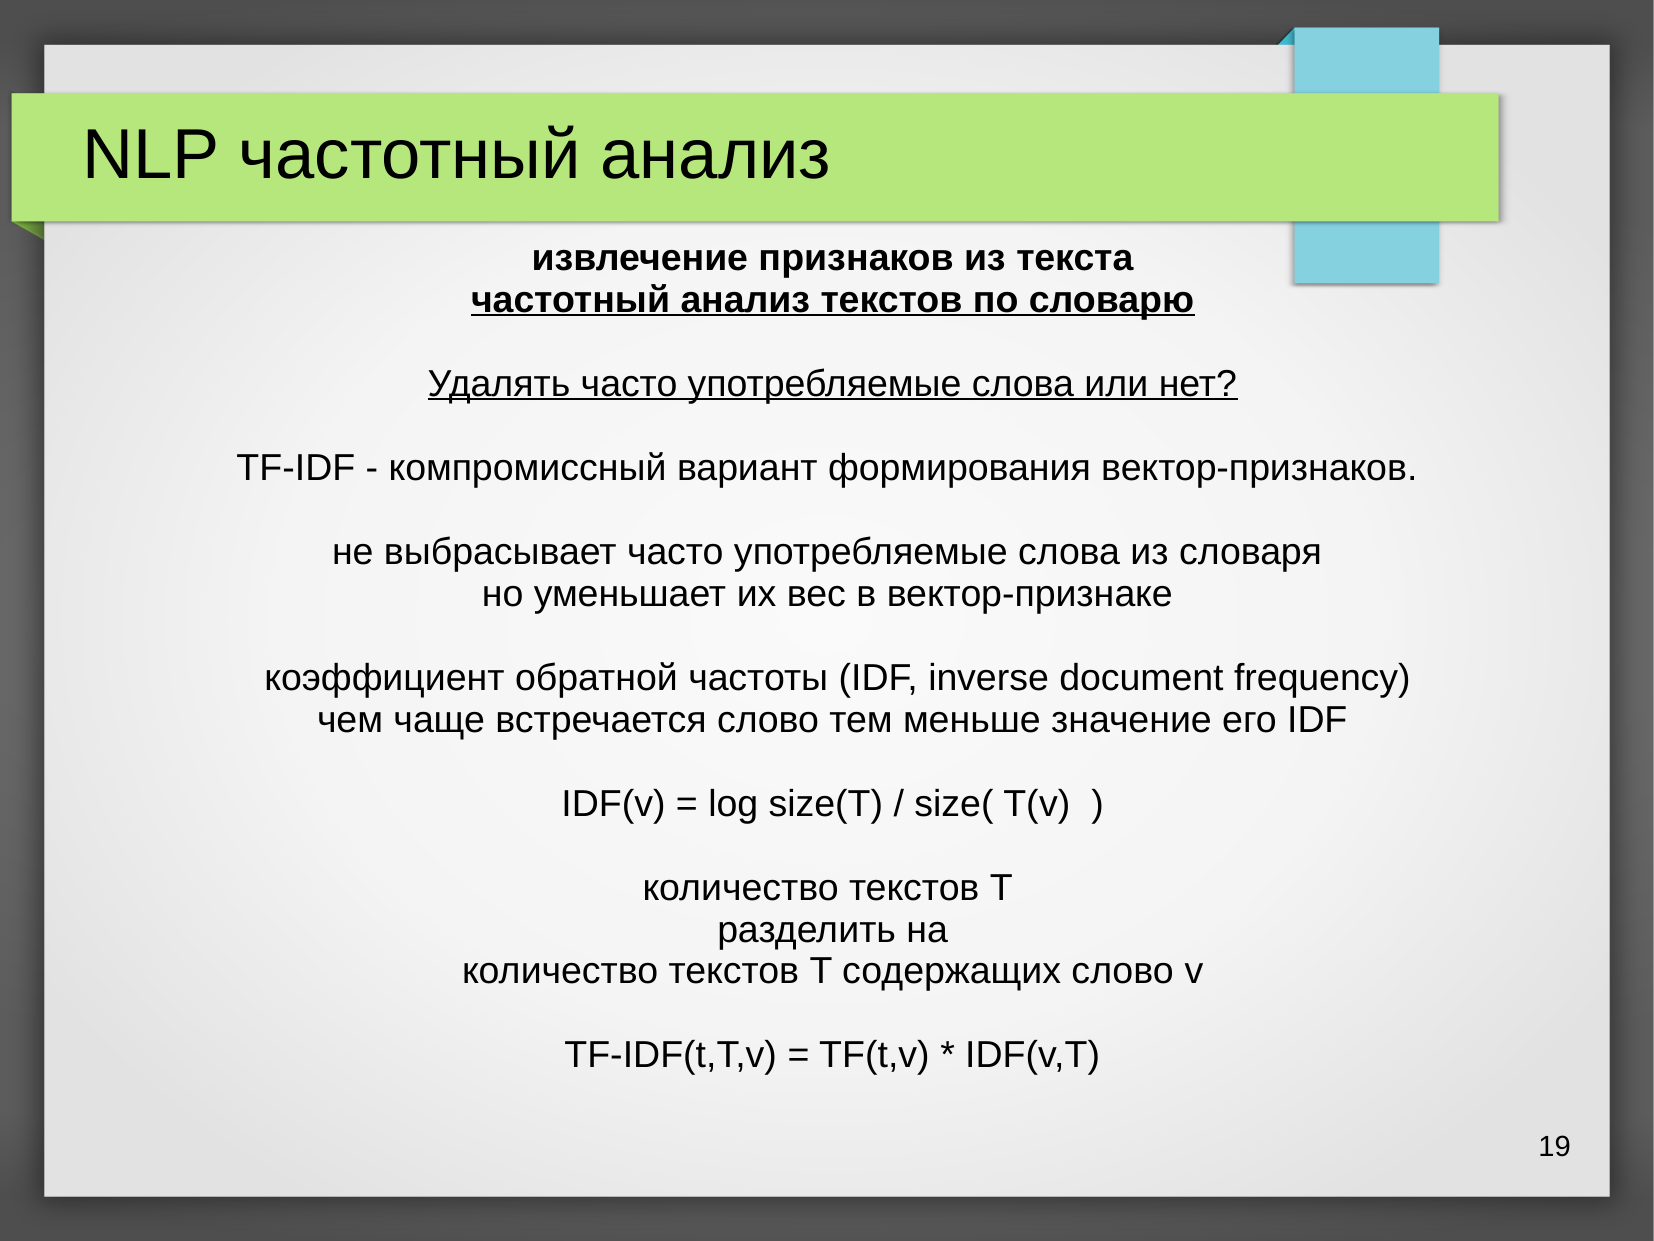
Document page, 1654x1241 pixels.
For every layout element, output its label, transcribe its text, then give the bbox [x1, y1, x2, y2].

title NLP частотный анализ [82, 113, 1406, 194]
text_box извлечение признаков из текста частотный анализ текстов по словарю Удалять часто употребляемые слова или нет? TF-IDF - компромиссный вариант формирования вектор-признаков. не выбрасывает часто употребляемые слова из словаря но уменьшает их вес в вектор-признаке коэффициент обратной частоты (IDF, inverse document frequency) чем чаще встречается слово тем меньше значение его IDF IDF(v) = log size(T) / size( T(v) ) количество текстов T разделить на количество текстов T содержащих слово v TF-IDF(t,T,v) = TF(t,v) * IDF(v,T) [188, 236, 1477, 1161]
picture [0, 0, 1654, 1241]
